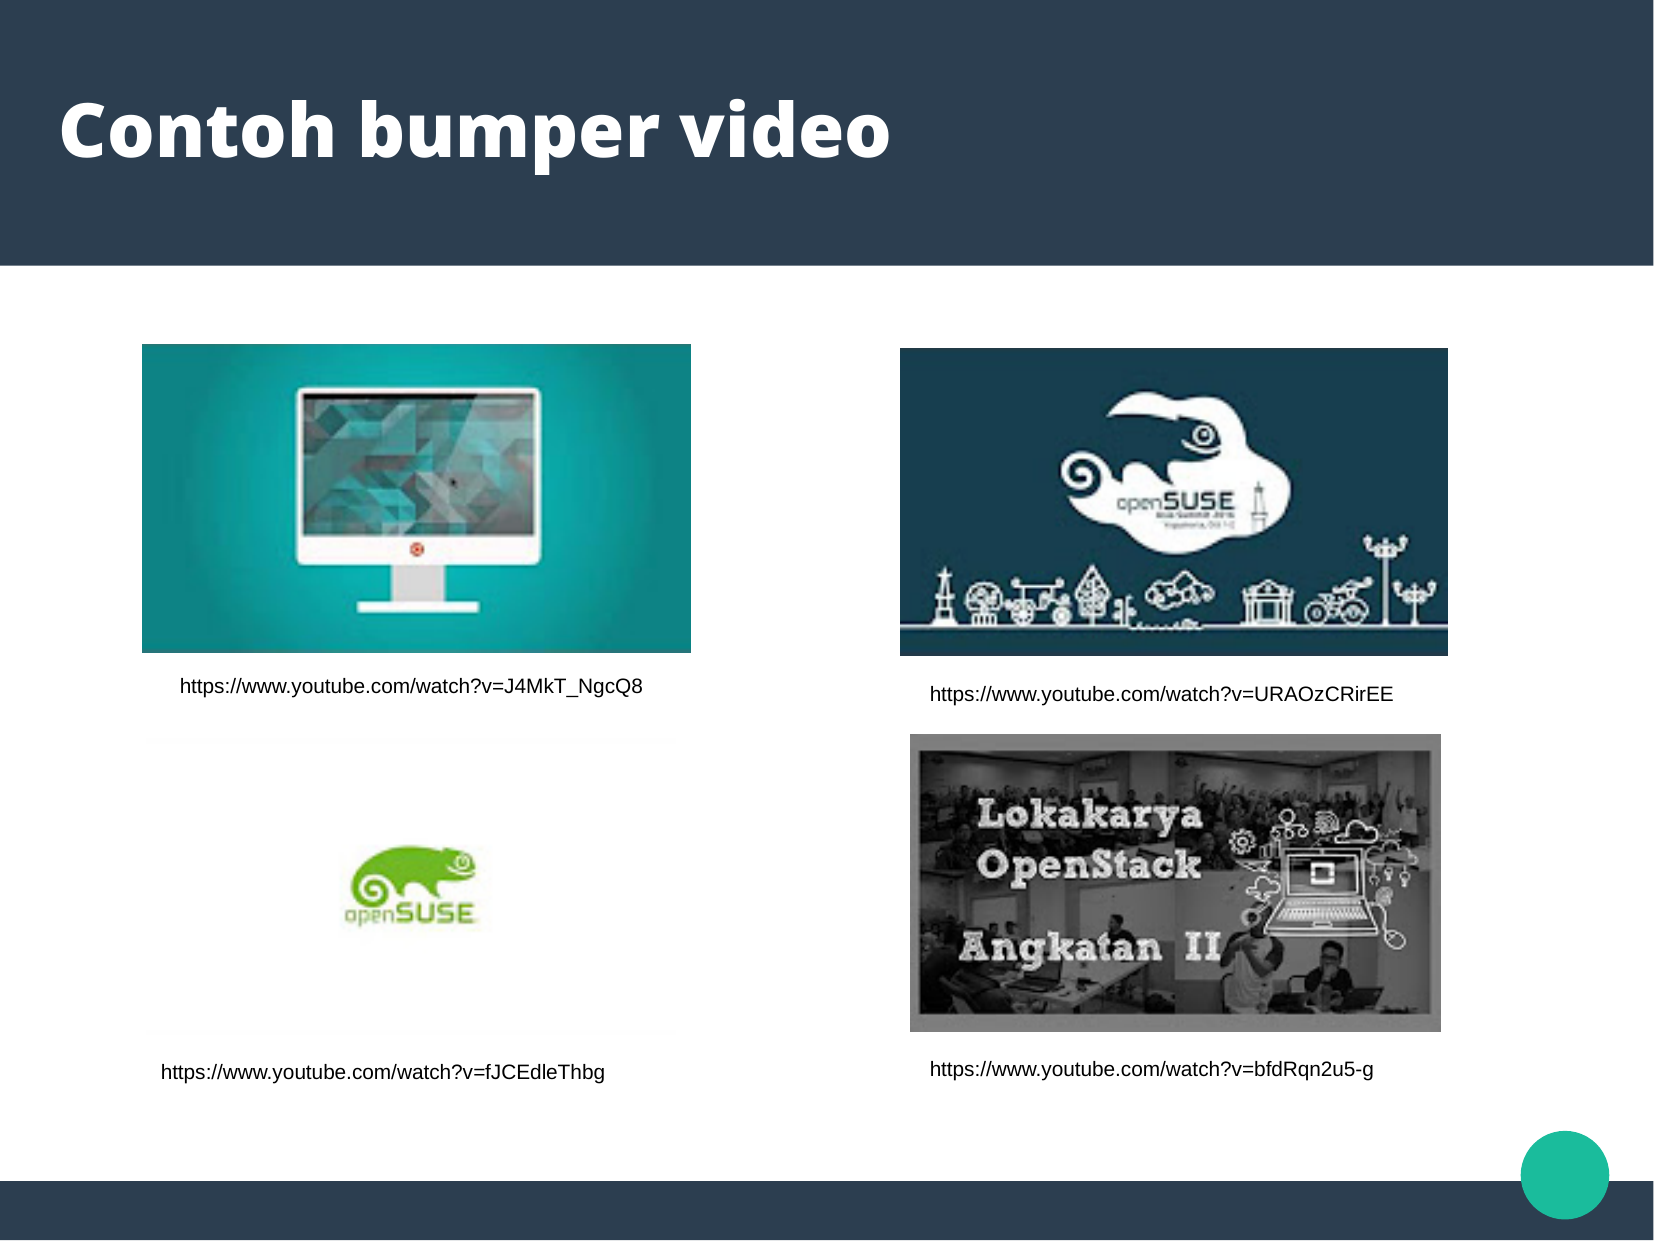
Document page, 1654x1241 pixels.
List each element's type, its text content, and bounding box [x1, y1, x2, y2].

text_box https://www.youtube.com/watch?v=bfdRqn2u5-g [915, 1050, 1441, 1089]
title Contoh bumper video [59, 56, 1595, 200]
picture [142, 344, 691, 653]
picture [910, 734, 1441, 1032]
text_box https://www.youtube.com/watch?v=fJCEdleThbg [146, 1053, 672, 1092]
picture [146, 738, 676, 1036]
picture [900, 348, 1448, 656]
text_box https://www.youtube.com/watch?v=J4MkT_NgcQ8 [165, 666, 691, 706]
text_box https://www.youtube.com/watch?v=URAOzCRirEE [915, 675, 1441, 714]
subtitle [59, 324, 1595, 1152]
